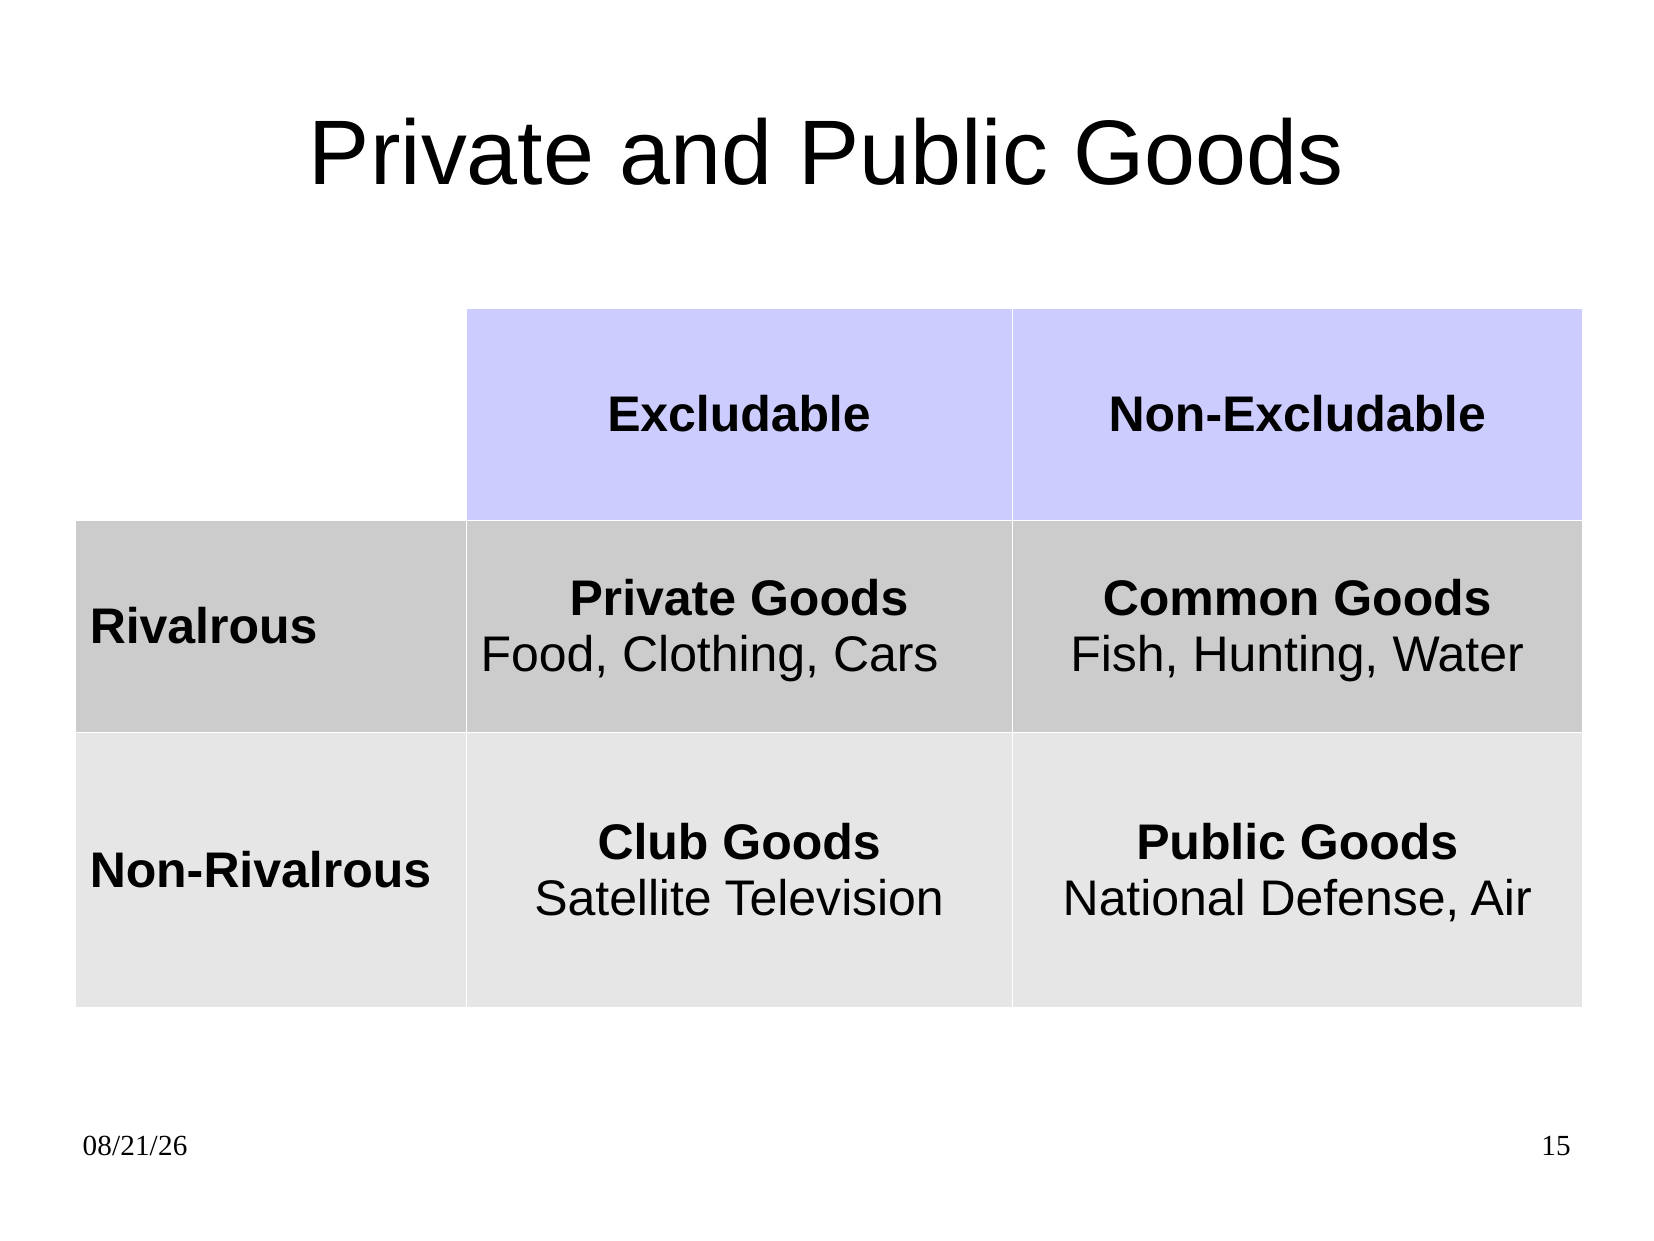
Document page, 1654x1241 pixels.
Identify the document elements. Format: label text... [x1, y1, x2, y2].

table_header Excludable [467, 309, 1012, 520]
table_header Non-Excludable [1013, 309, 1582, 520]
table_cell Non-Rivalrous [76, 733, 466, 1007]
table_cell Public Goods National Defense, Air [1013, 733, 1582, 1007]
table_header [76, 309, 466, 520]
table_cell Club Goods Satellite Television [467, 733, 1012, 1007]
title Private and Public Goods [82, 49, 1571, 257]
table_cell Rivalrous [76, 521, 466, 732]
table_cell Private Goods Food, Clothing, Cars [467, 521, 1012, 732]
table_cell Common Goods Fish, Hunting, Water [1013, 521, 1582, 732]
